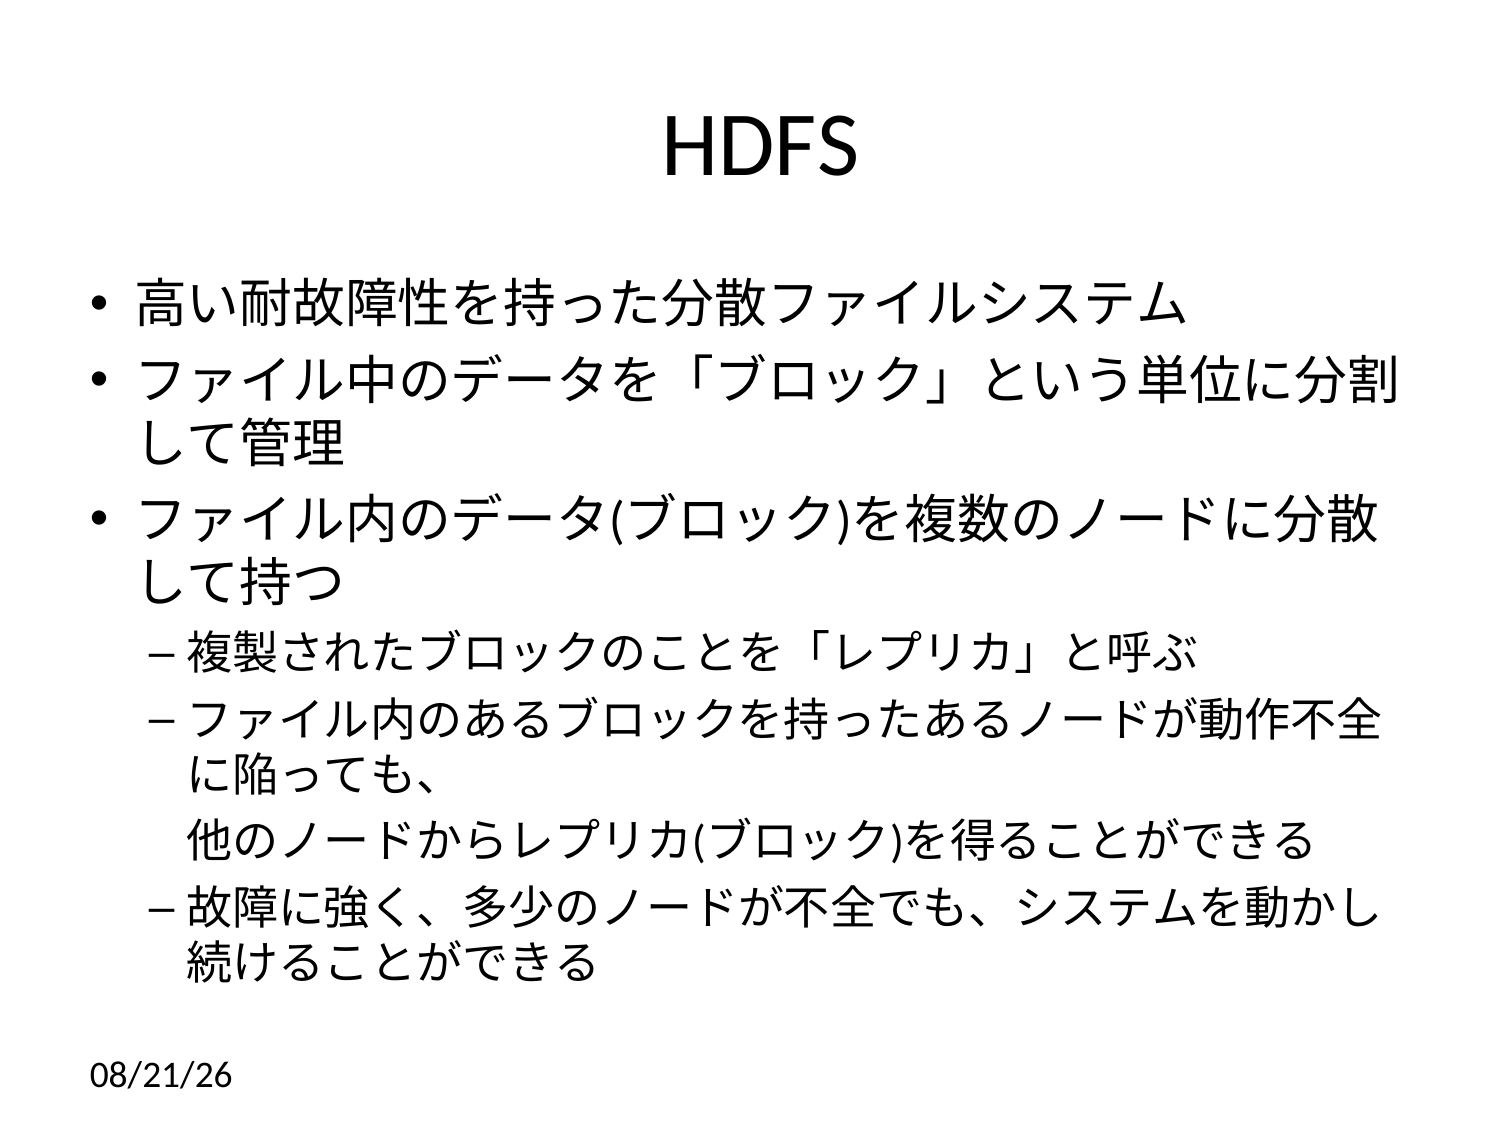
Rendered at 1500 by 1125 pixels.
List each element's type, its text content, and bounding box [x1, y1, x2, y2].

title HDFS [75, 21, 1426, 257]
list 高い耐故障性を持った分散ファイルシステム ファイル中のデータを「ブロック」という単位に分割して管理 ファイル内のデータ(ブロック)を複数のノードに分散して持つ 複製されたブロックのことを「レプリカ」と呼ぶ ファイル内のあるブロックを持ったあるノードが動作不全に陥っても、 他のノードからレプリカ(ブロック)を得ることができる 故障に強く、多少のノードが不全でも、システムを動かし続けることができる [75, 262, 1426, 1006]
